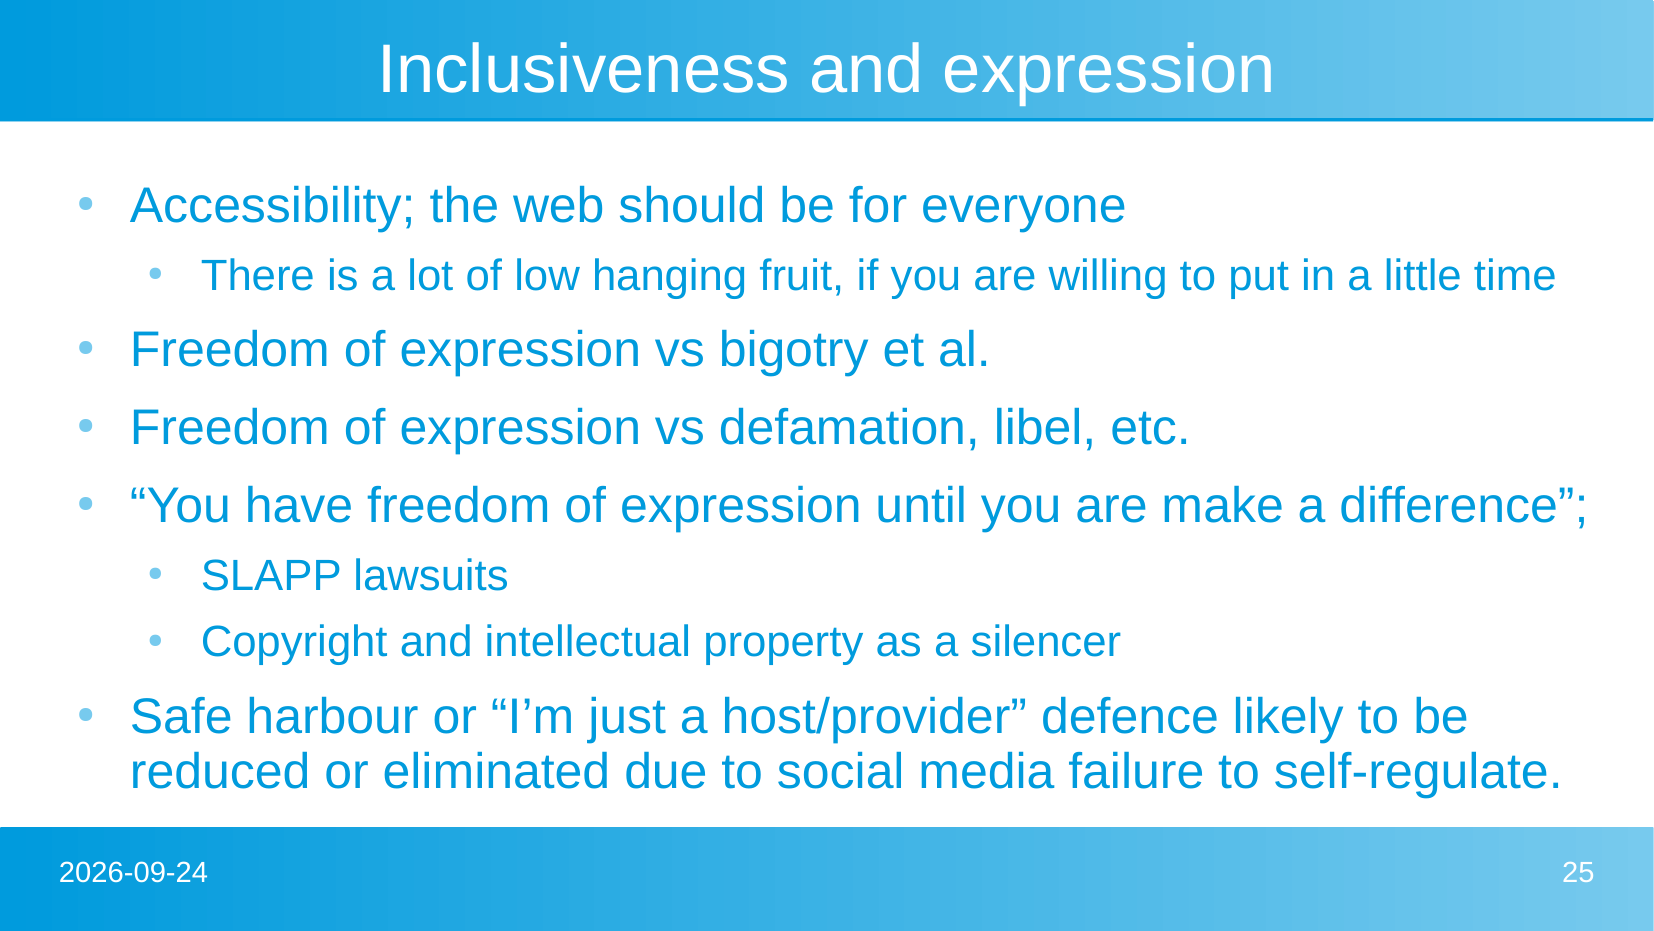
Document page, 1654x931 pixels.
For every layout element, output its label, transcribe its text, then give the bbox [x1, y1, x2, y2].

title Inclusiveness and expression [59, 29, 1595, 108]
list Accessibility; the web should be for everyone There is a lot of low hanging fruit, if you are willing to put in a little time Freedom of expression vs bigotry et al. Freedom of expression vs defamation, libel, etc. “You have freedom of expression until you are make a difference”; SLAPP lawsuits Copyright and intellectual property as a silencer Safe harbour or “I’m just a host/provider” defence likely to be reduced or eliminated due to social media failure to self-regulate. [59, 177, 1595, 768]
